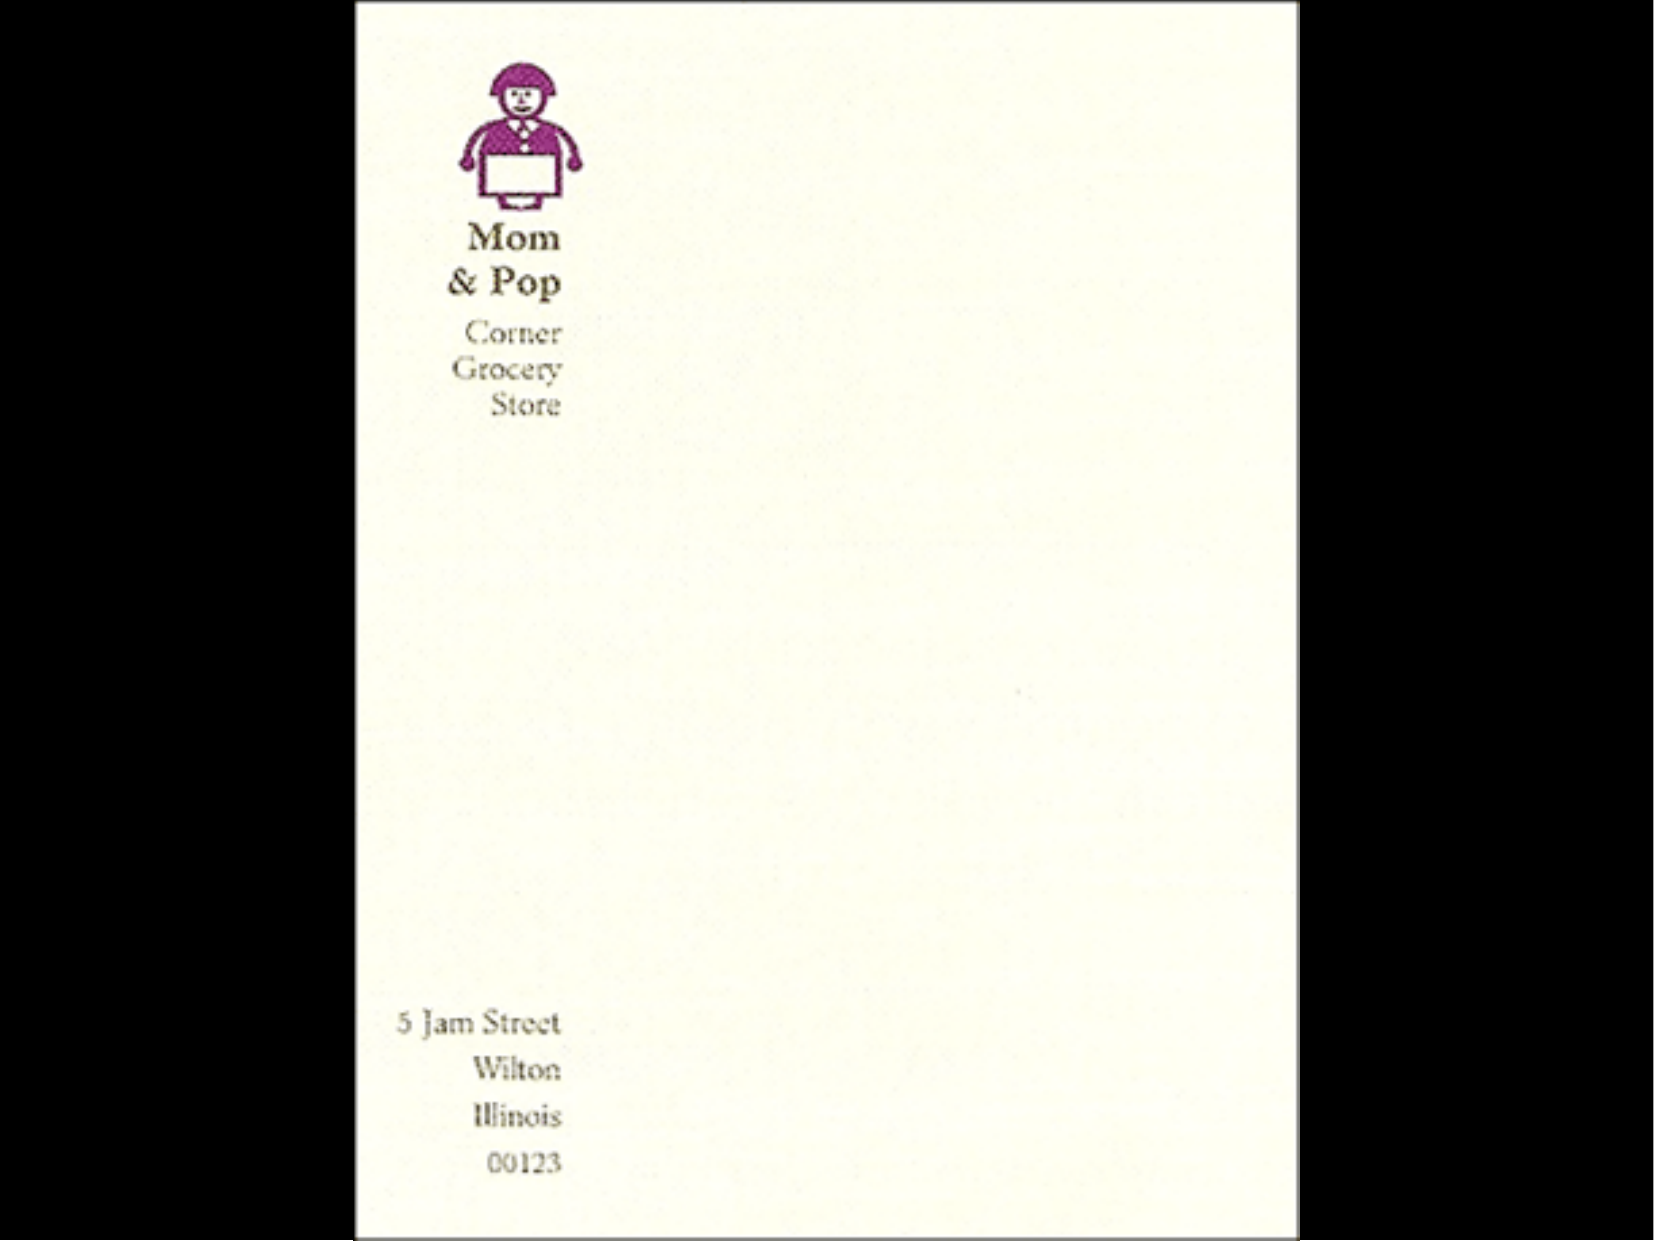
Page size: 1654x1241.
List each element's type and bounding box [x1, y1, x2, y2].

picture [353, 0, 1300, 1241]
